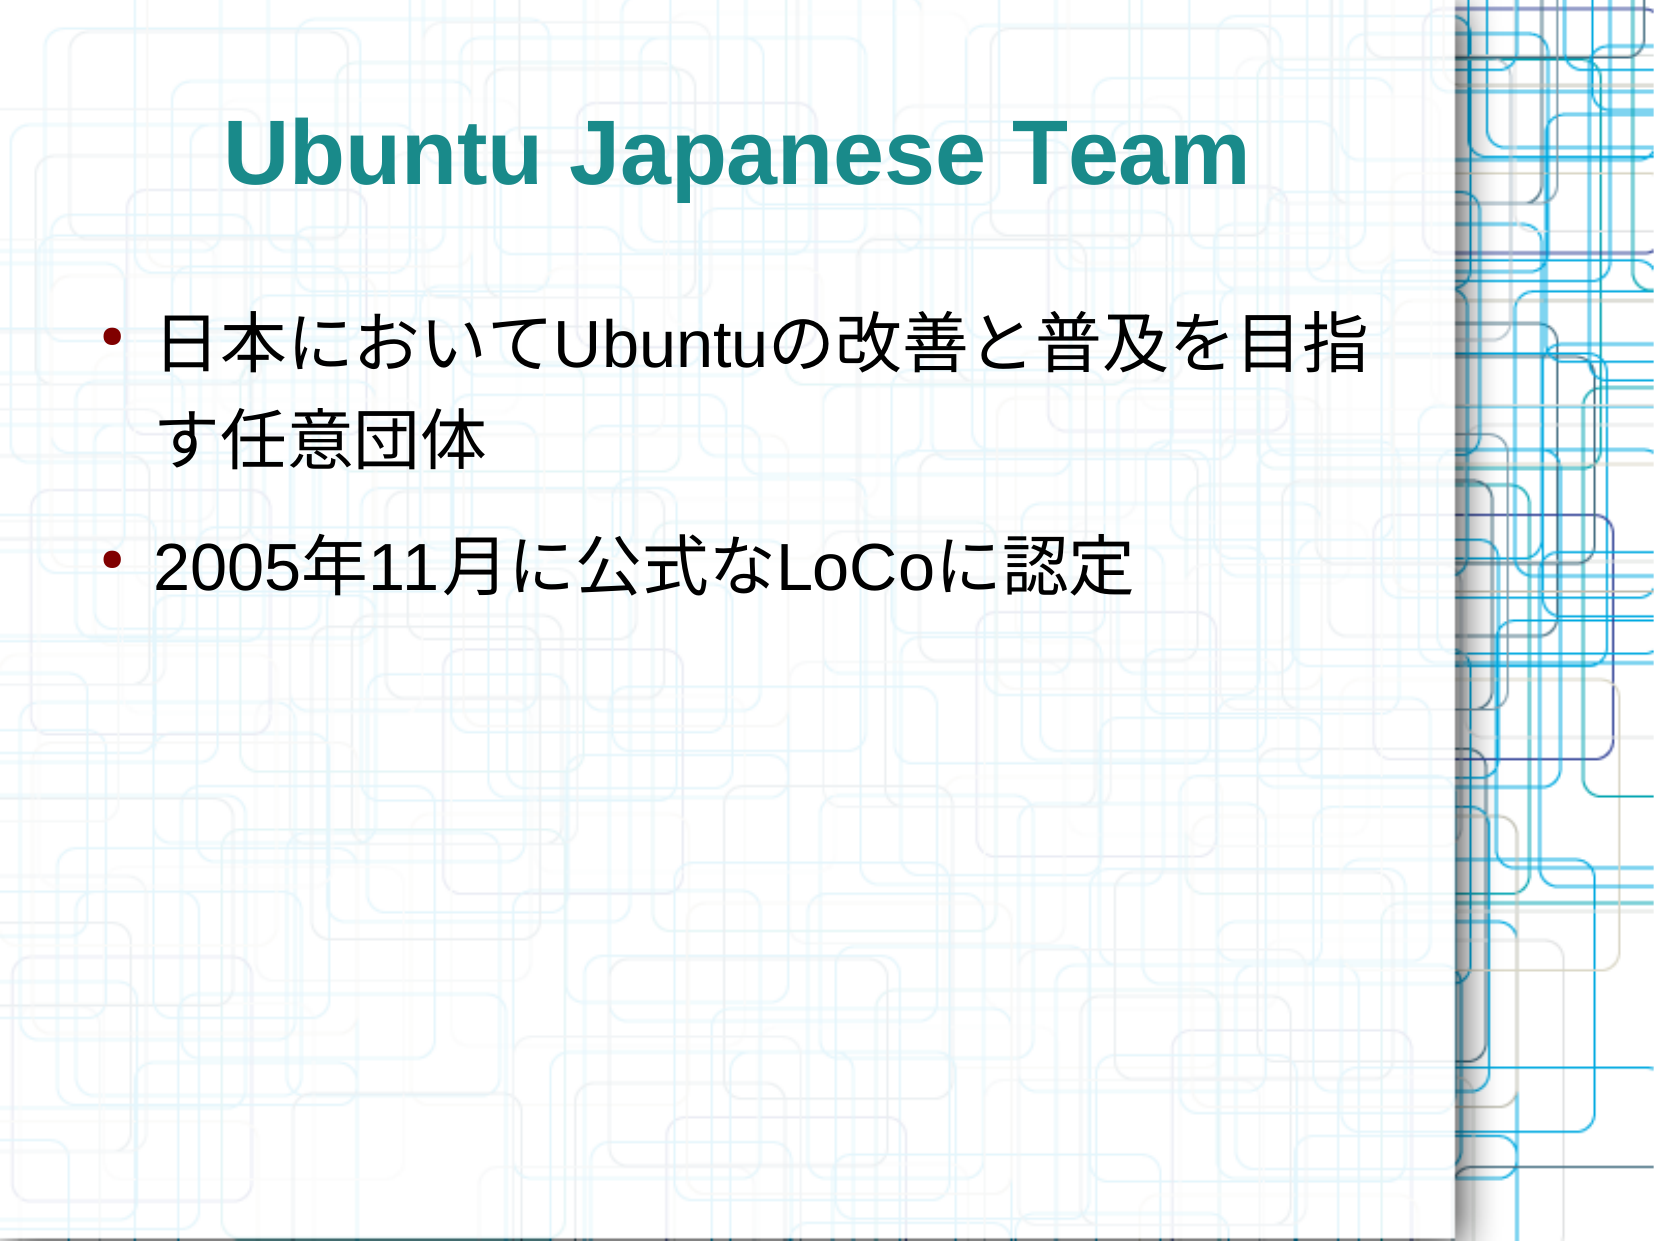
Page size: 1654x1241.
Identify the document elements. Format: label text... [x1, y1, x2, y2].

picture [0, 0, 1654, 1241]
title Ubuntu Japanese Team [59, 49, 1418, 257]
list 日本においてUbuntuの改善と普及を目指す任意団体 2005年11月に公式なLoCoに認定 [82, 290, 1418, 1010]
